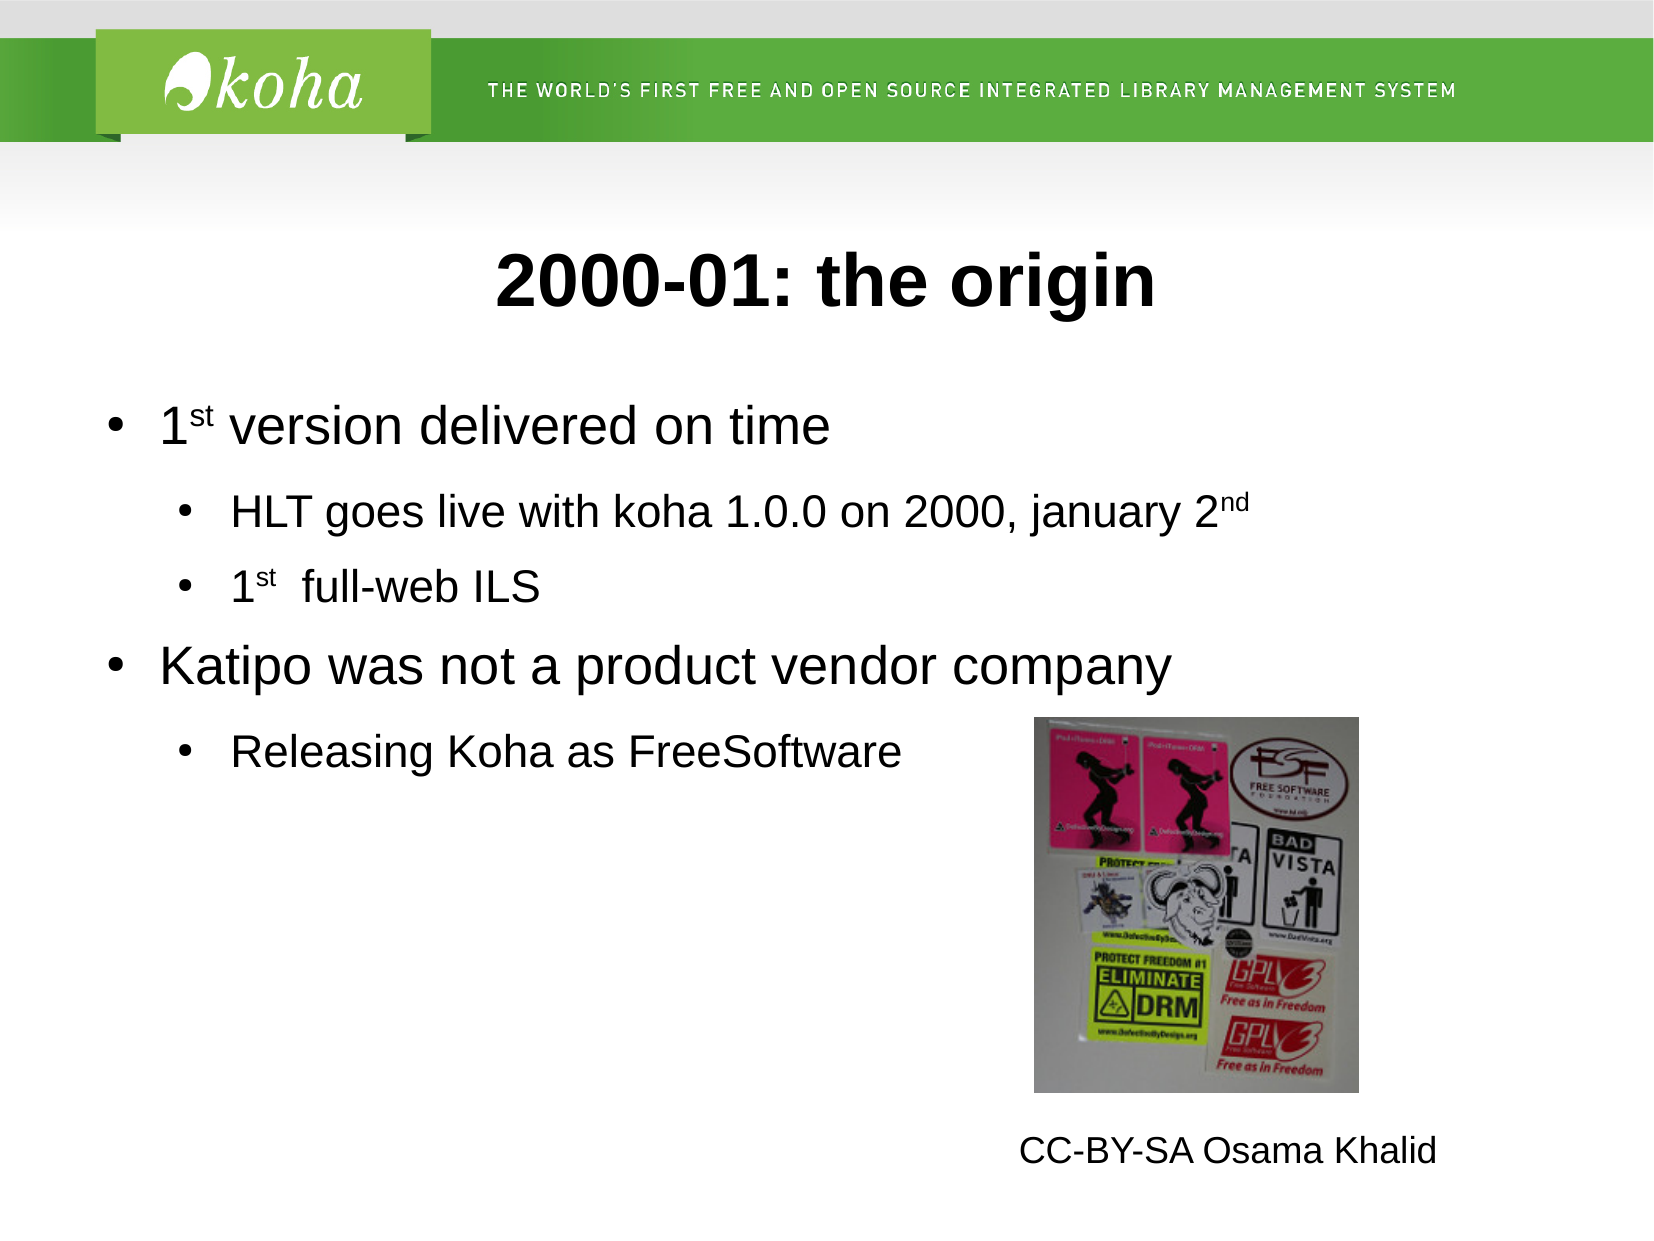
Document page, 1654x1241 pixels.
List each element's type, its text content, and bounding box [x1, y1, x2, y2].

title 2000-01: the origin [82, 177, 1571, 385]
list 1st version delivered on time HLT goes live with koha 1.0.0 on 2000, january 2nd 1st full-web ILS Katipo was not a product vendor company Releasing Koha as FreeSoftware [88, 395, 1571, 827]
text_box CC-BY-SA Osama Khalid [1003, 1122, 1565, 1179]
picture [0, 0, 1654, 1241]
